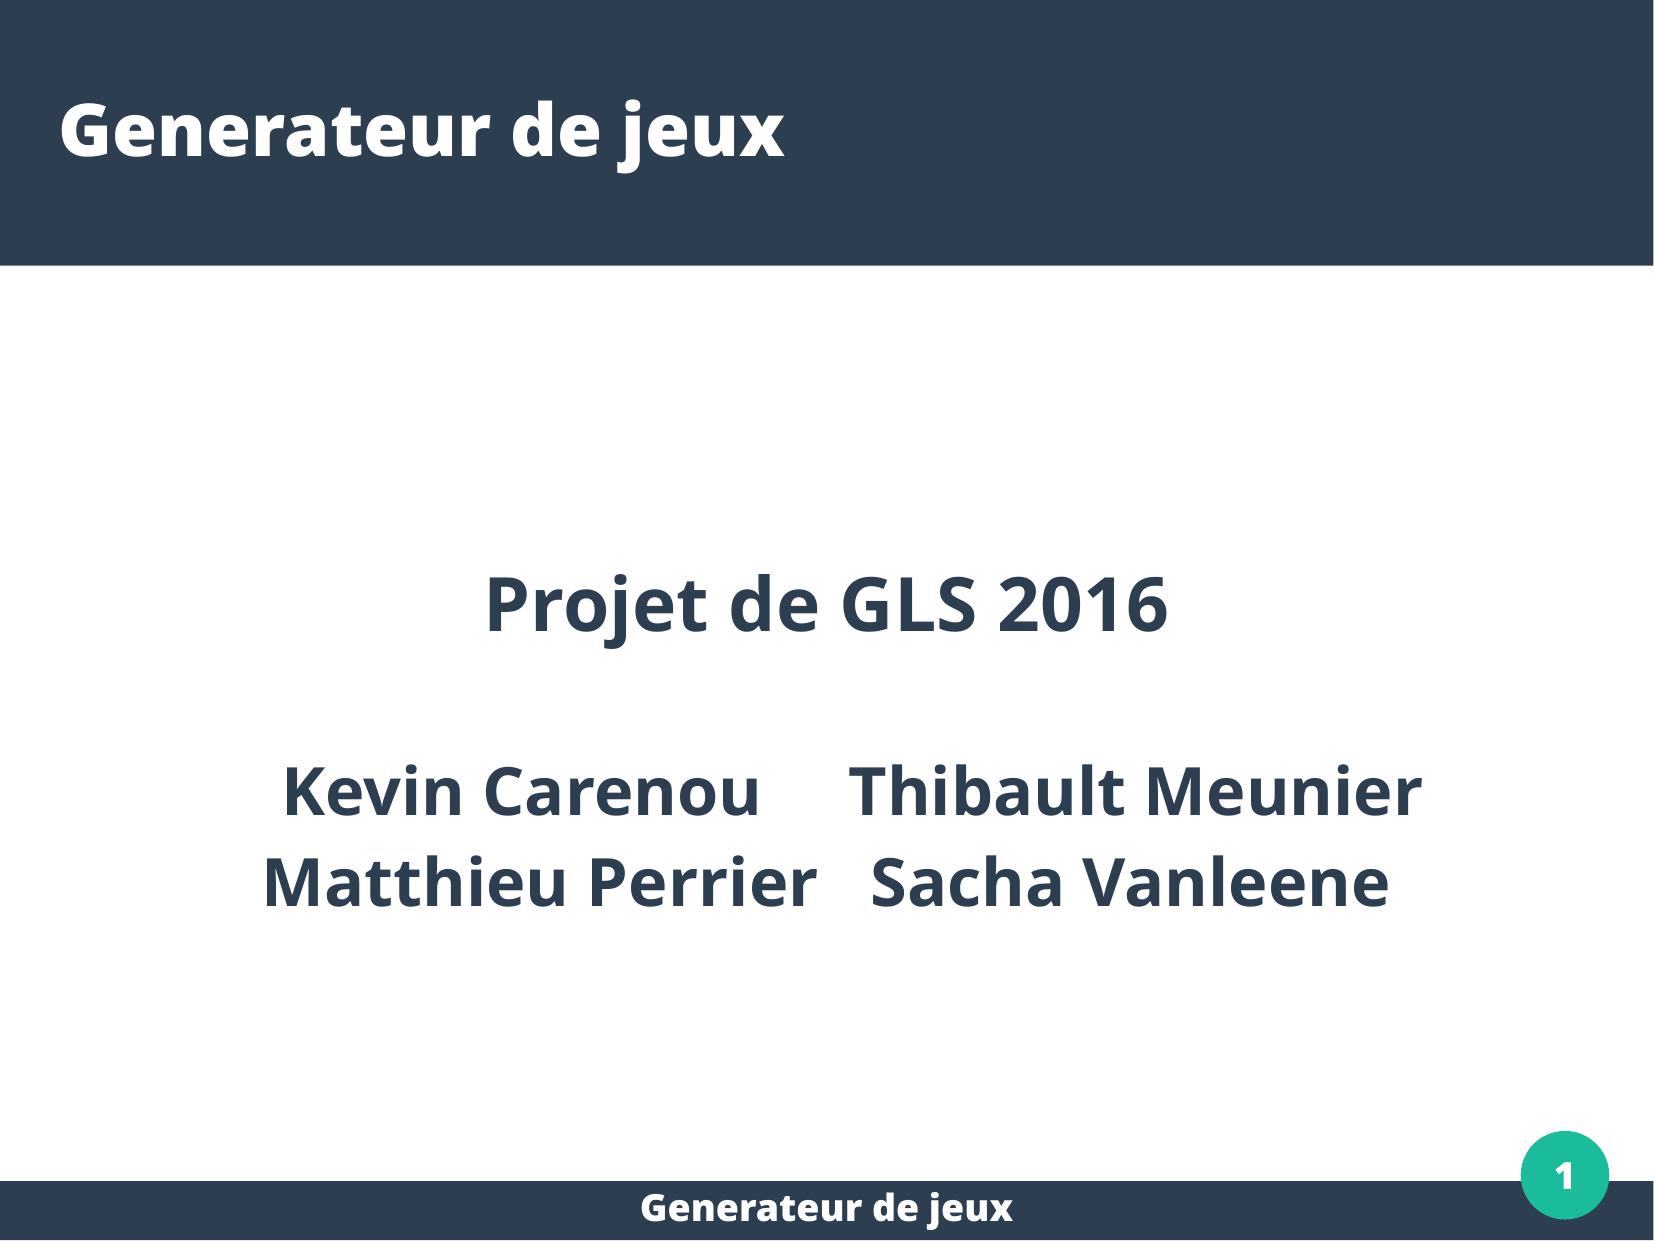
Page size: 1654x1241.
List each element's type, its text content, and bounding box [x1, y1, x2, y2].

subtitle Projet de GLS 2016 Kevin Carenou Thibault Meunier Matthieu Perrier Sacha Vanleene [59, 324, 1595, 1152]
title Generateur de jeux [59, 49, 1595, 207]
